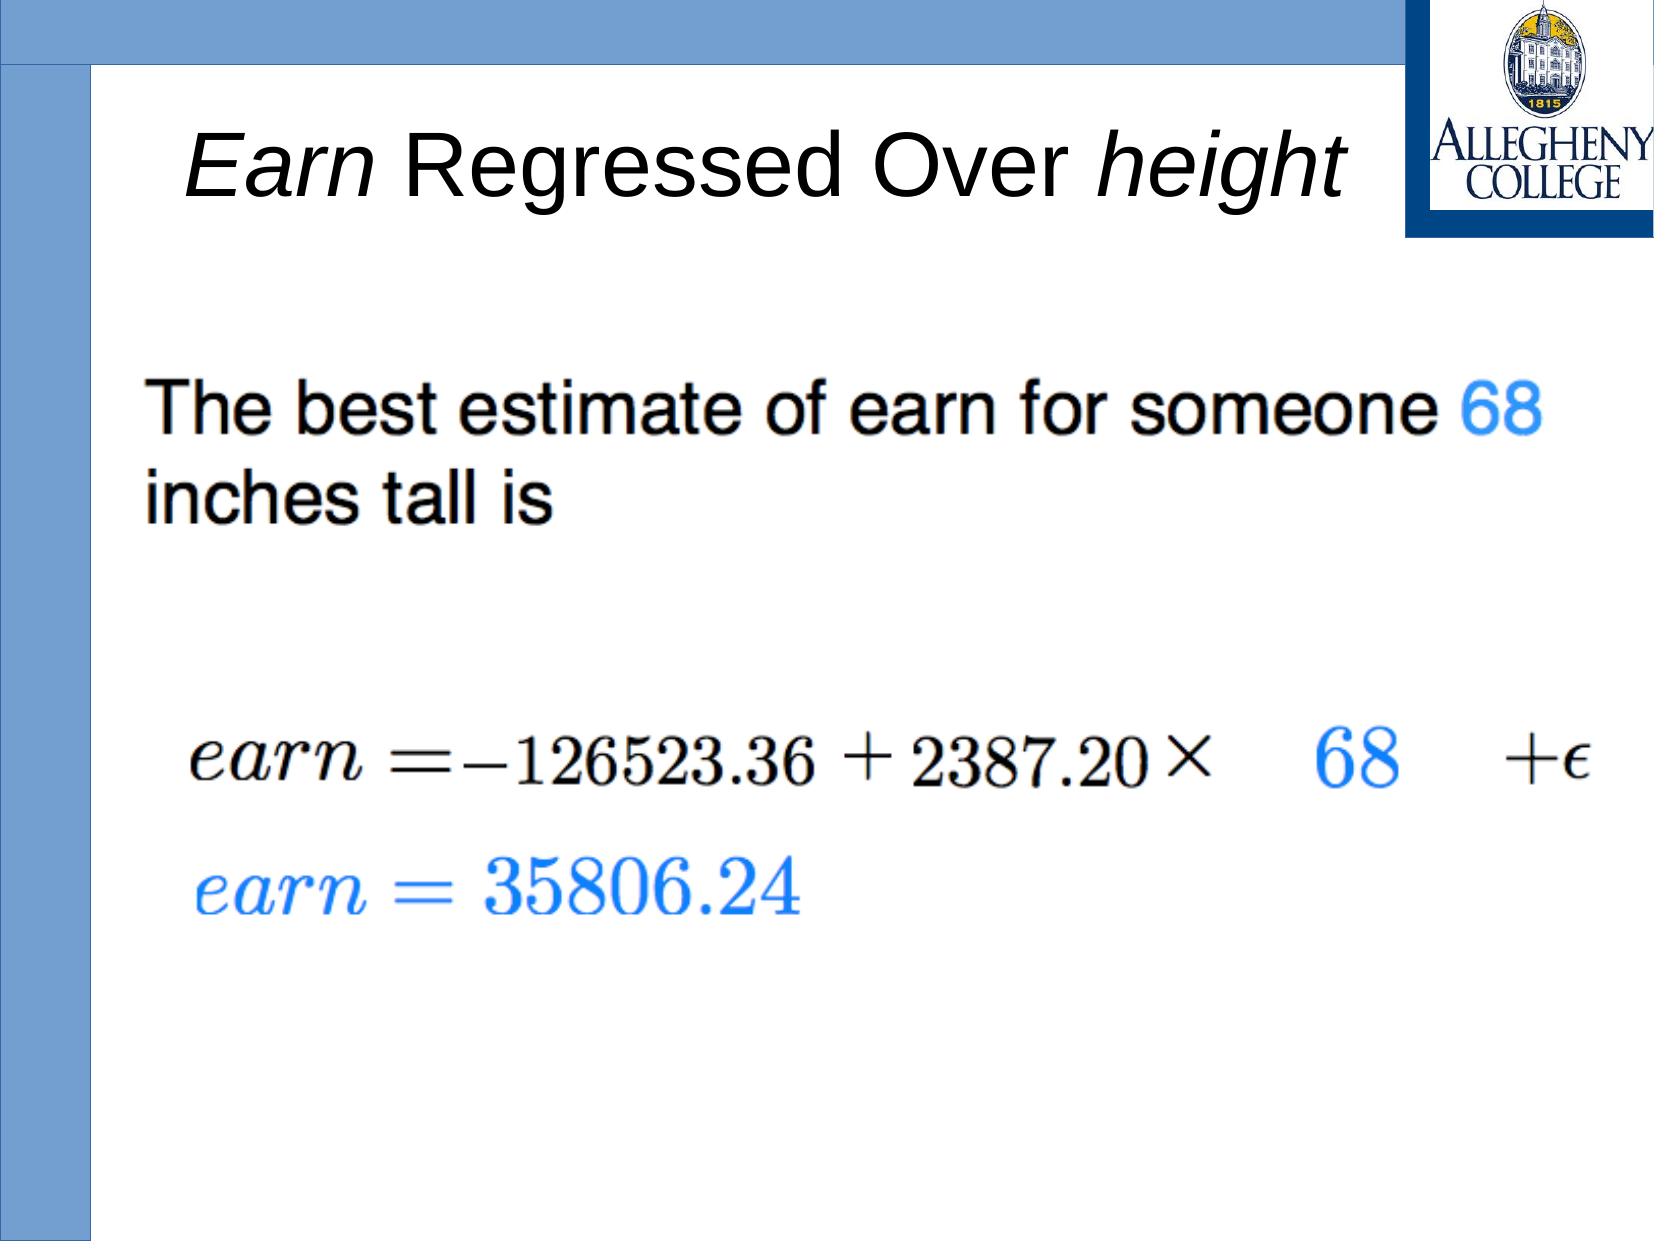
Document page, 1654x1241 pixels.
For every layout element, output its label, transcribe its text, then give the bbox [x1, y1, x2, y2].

title Earn Regressed Over height [118, 65, 1412, 269]
picture [1430, 0, 1654, 210]
text_box [0, 0, 1654, 1241]
picture [112, 349, 1635, 1035]
